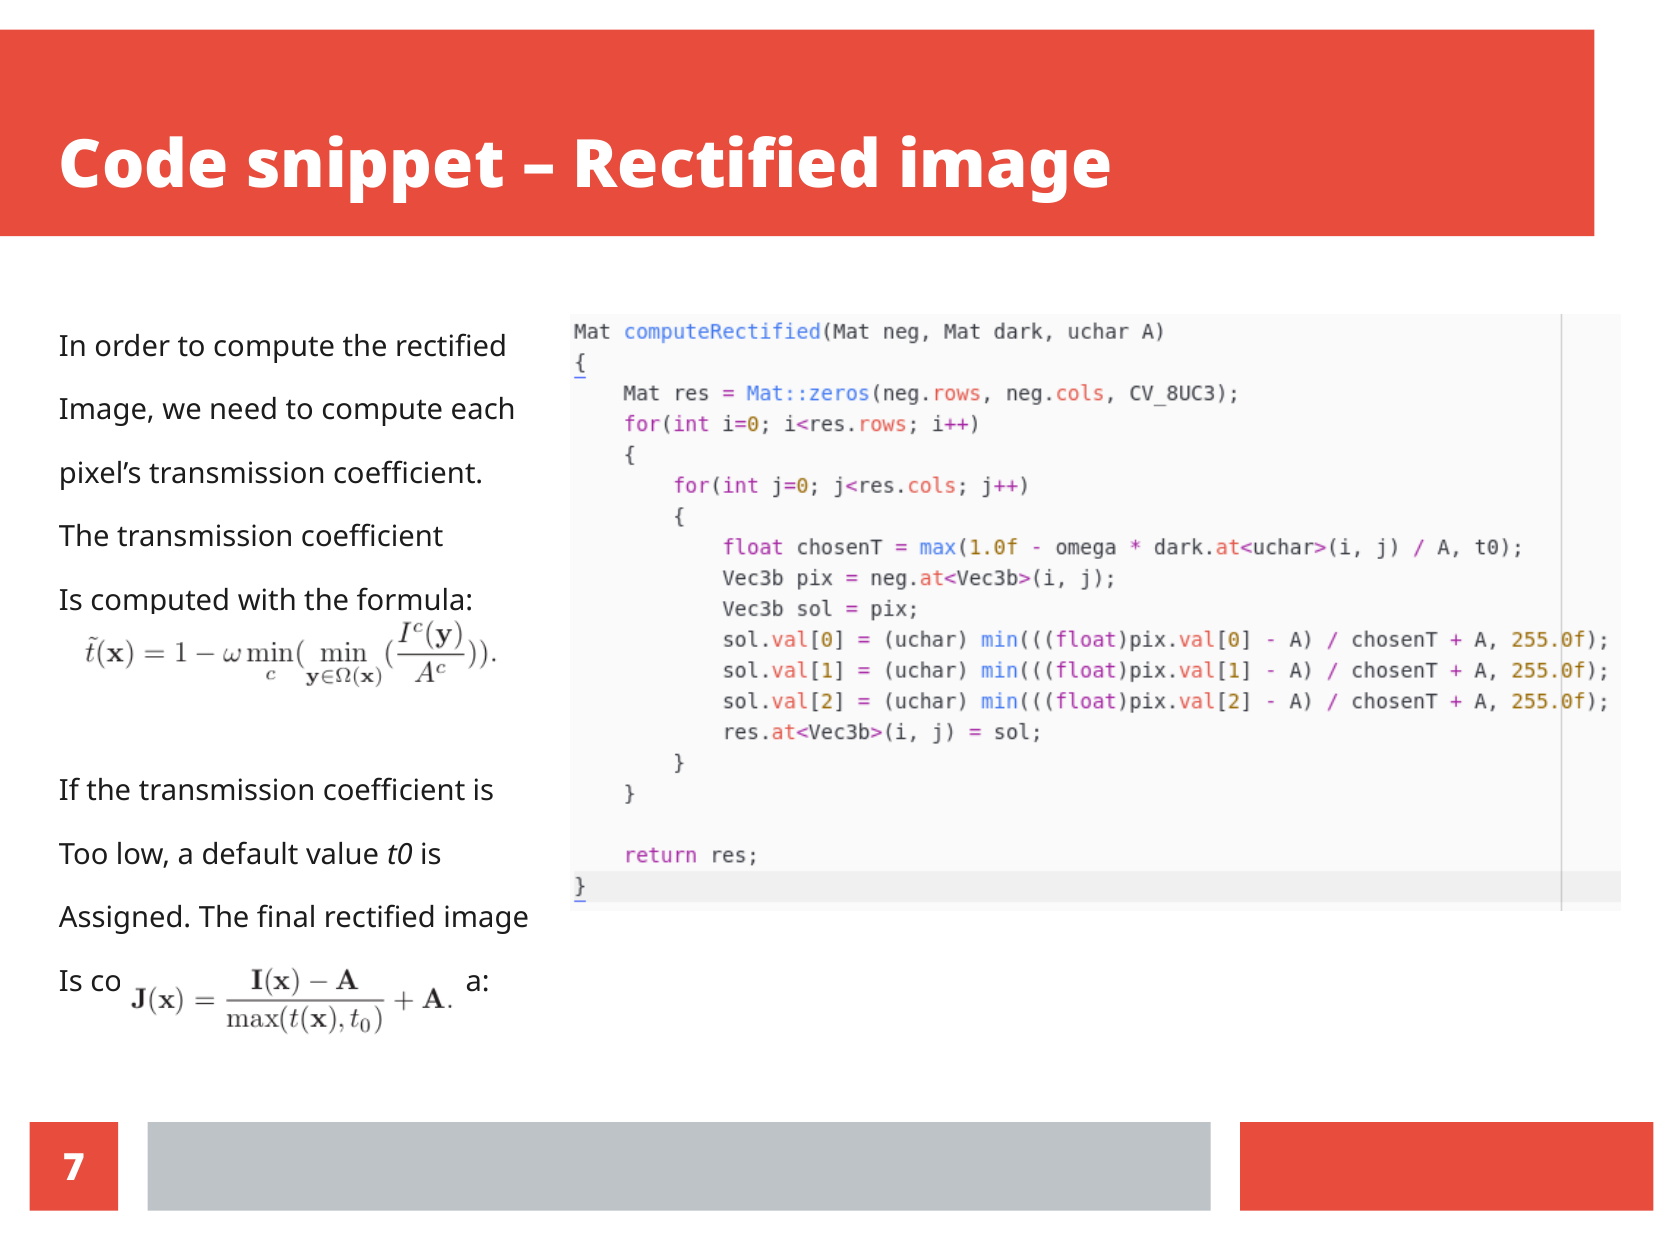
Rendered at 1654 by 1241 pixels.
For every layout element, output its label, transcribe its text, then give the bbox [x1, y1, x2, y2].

list In order to compute the rectified Image, we need to compute each pixel’s transmission coefficient. The transmission coefficient Is computed with the formula: If the transmission coefficient is Too low, a default value t0 is Assigned. The final rectified image Is computed using the formula: [59, 324, 1565, 1093]
picture [570, 314, 1621, 911]
picture [75, 614, 504, 700]
title Code snippet – Rectified image [59, 59, 1595, 207]
picture [120, 959, 466, 1052]
